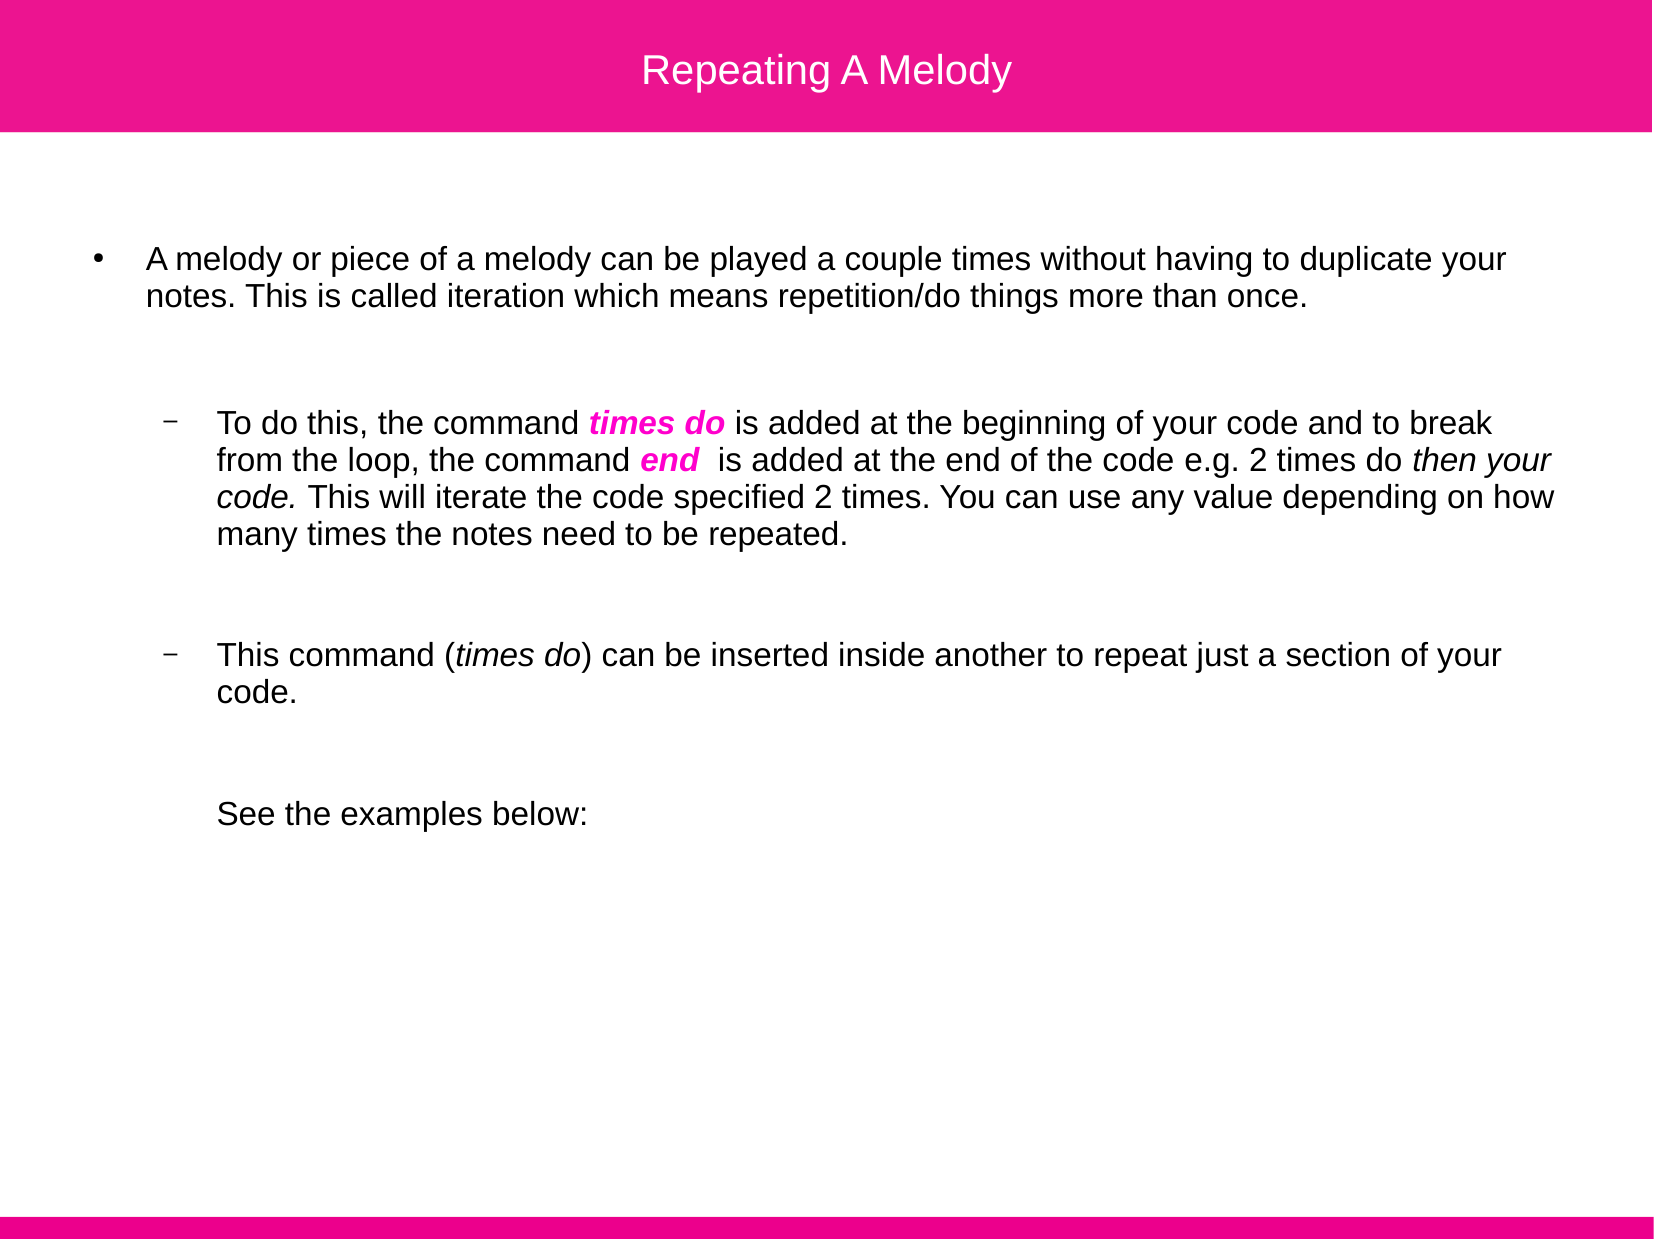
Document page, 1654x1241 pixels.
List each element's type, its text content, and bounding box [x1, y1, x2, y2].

list A melody or piece of a melody can be played a couple times without having to duplicate your notes. This is called iteration which means repetition/do things more than once. To do this, the command times do is added at the beginning of your code and to break from the loop, the command end is added at the end of the code e.g. 2 times do then your code. This will iterate the code specified 2 times. You can use any value depending on how many times the notes need to be repeated. This command (times do) can be inserted inside another to repeat just a section of your code. See the examples below: [75, 240, 1564, 901]
title Repeating A Melody [82, 46, 1571, 94]
picture [0, 0, 1654, 1241]
